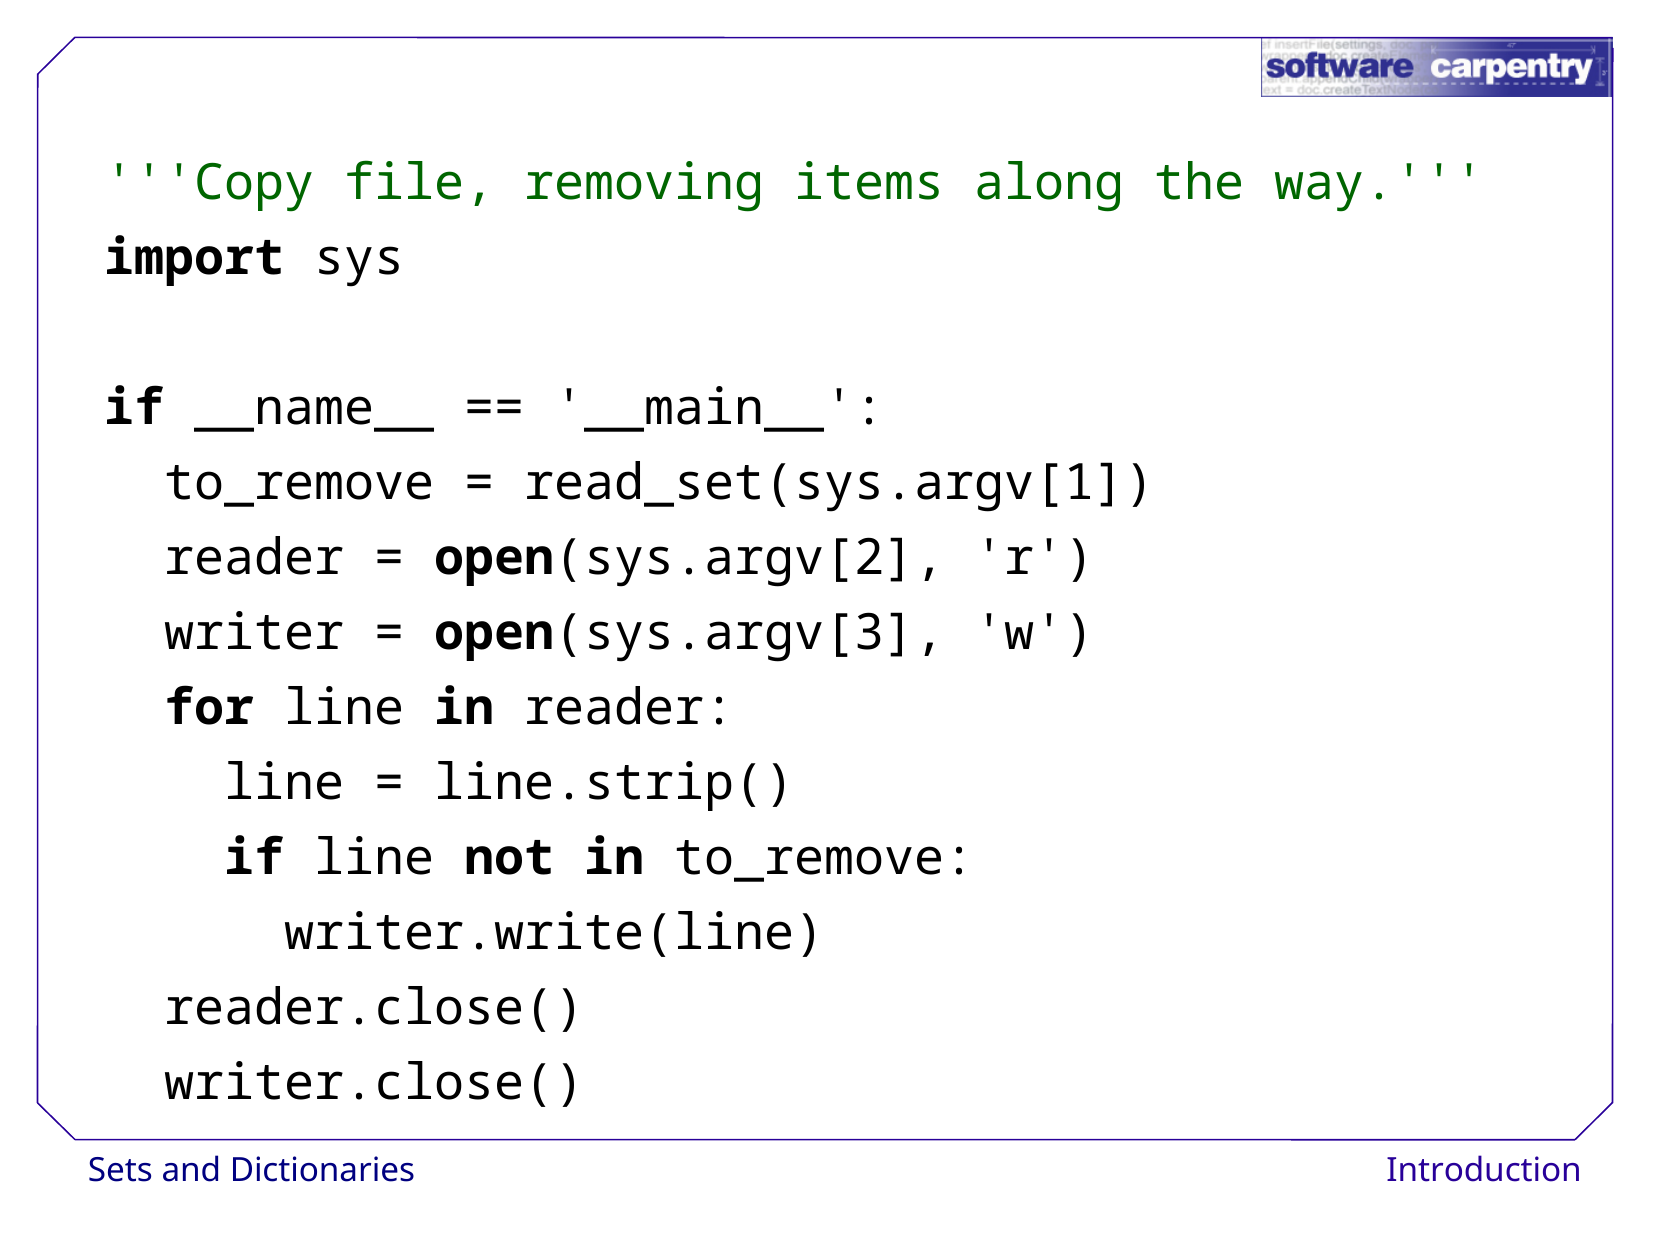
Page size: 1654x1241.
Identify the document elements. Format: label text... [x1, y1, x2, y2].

picture [1261, 39, 1613, 97]
text_box '''Copy file, removing items along the way.''' import sys if __name__ == '__main__': to_remove = read_set(sys.argv[1]) reader = open(sys.argv[2], 'r') writer = open(sys.argv[3], 'w') for line in reader: line = line.strip() if line not in to_remove: writer.write(line) reader.close() writer.close() [89, 126, 1512, 1121]
